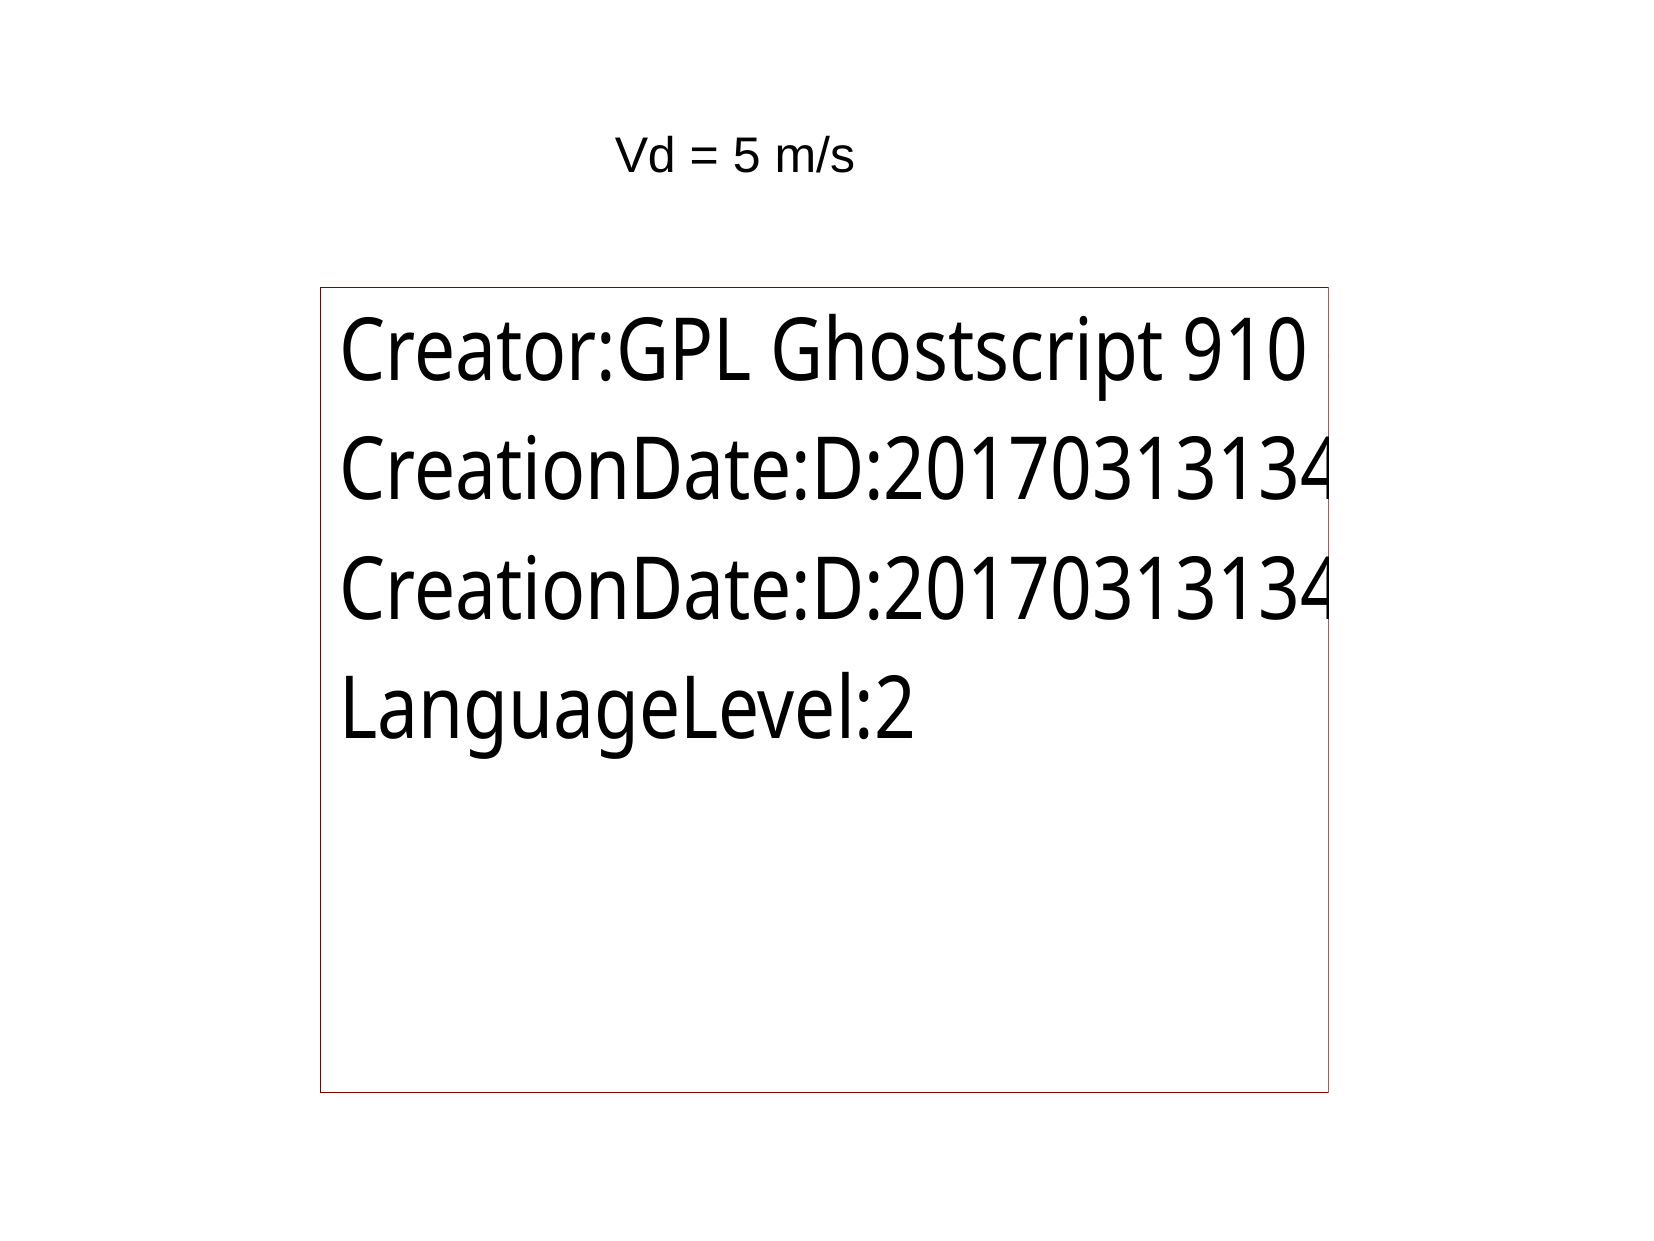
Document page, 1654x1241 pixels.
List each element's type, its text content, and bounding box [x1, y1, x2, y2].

picture [316, 282, 1329, 1093]
text_box Vd = 5 m/s [600, 120, 1261, 192]
